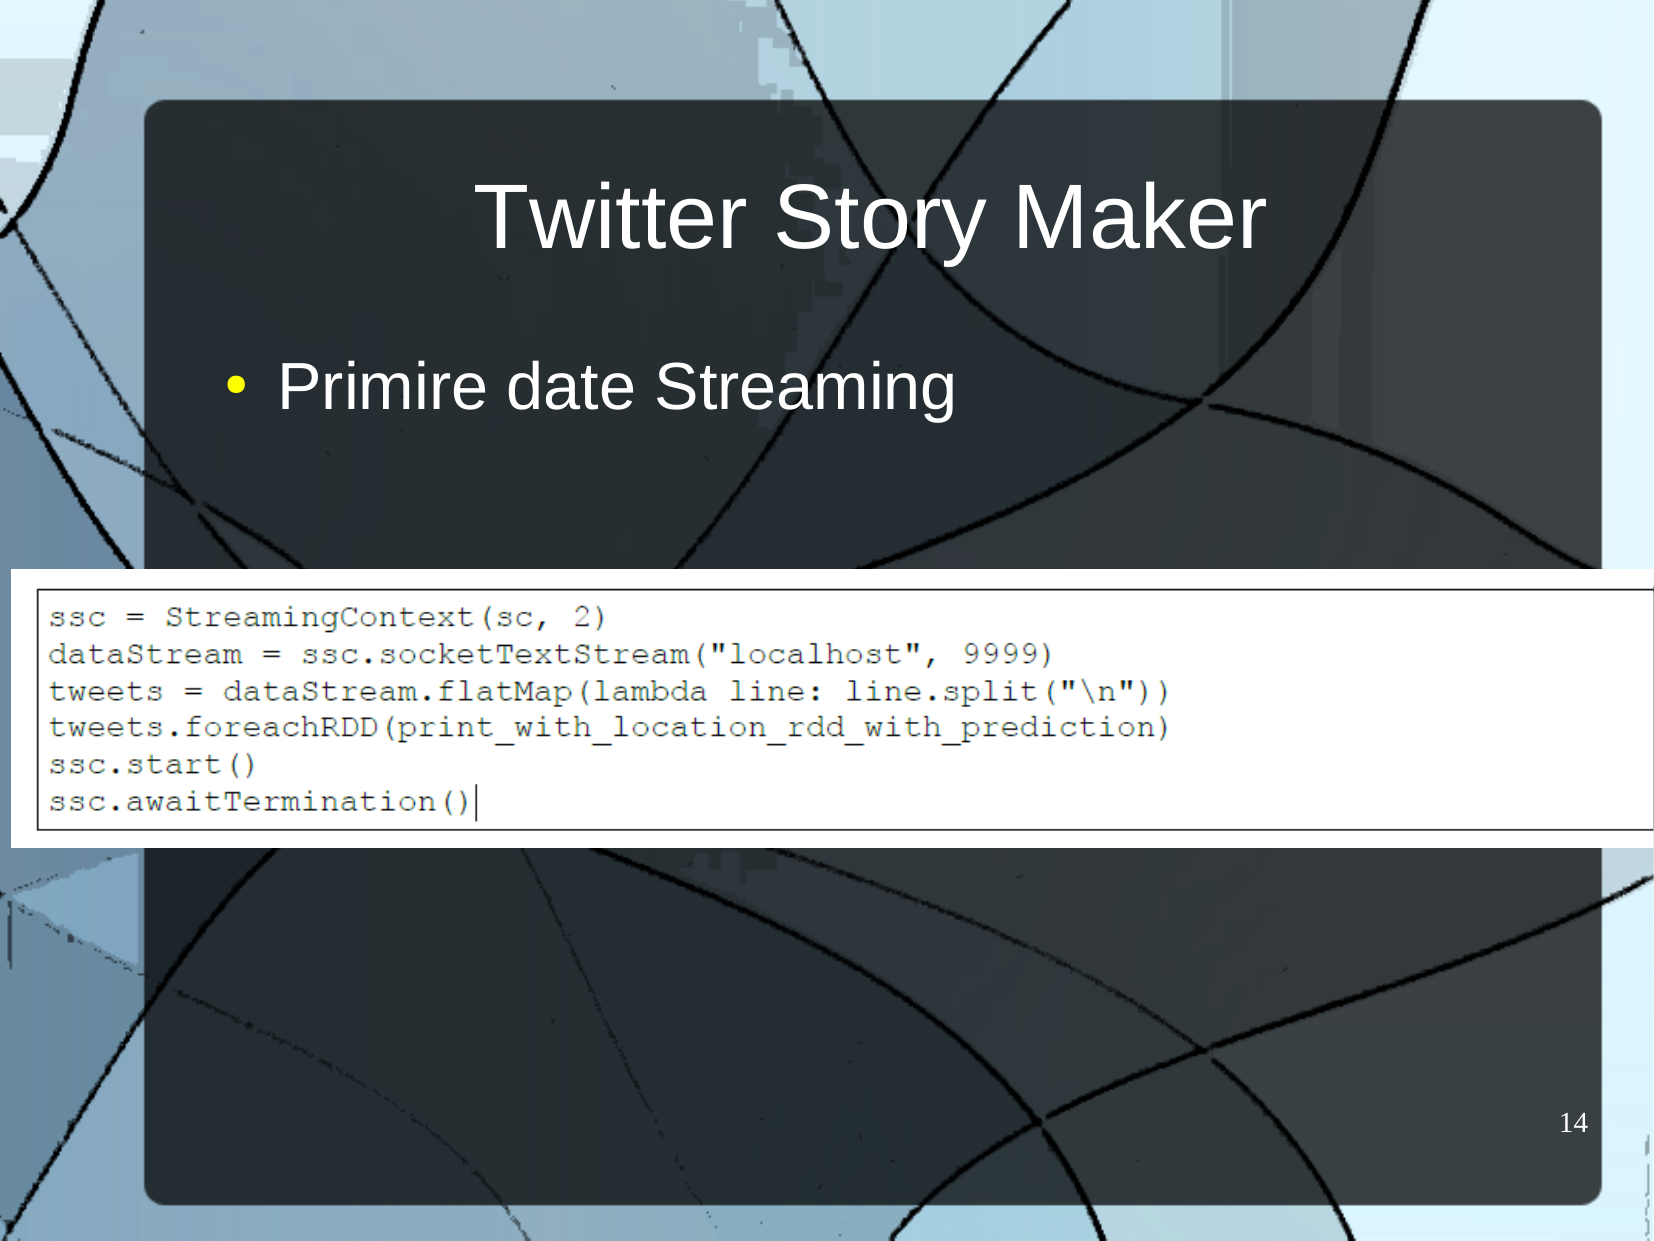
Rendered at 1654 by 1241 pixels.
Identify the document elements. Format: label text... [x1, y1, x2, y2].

list Primire date Streaming [206, 349, 1571, 569]
title Twitter Story Maker [159, 108, 1583, 325]
picture [0, 0, 1654, 1241]
list Primire date Streaming [206, 848, 1571, 1034]
